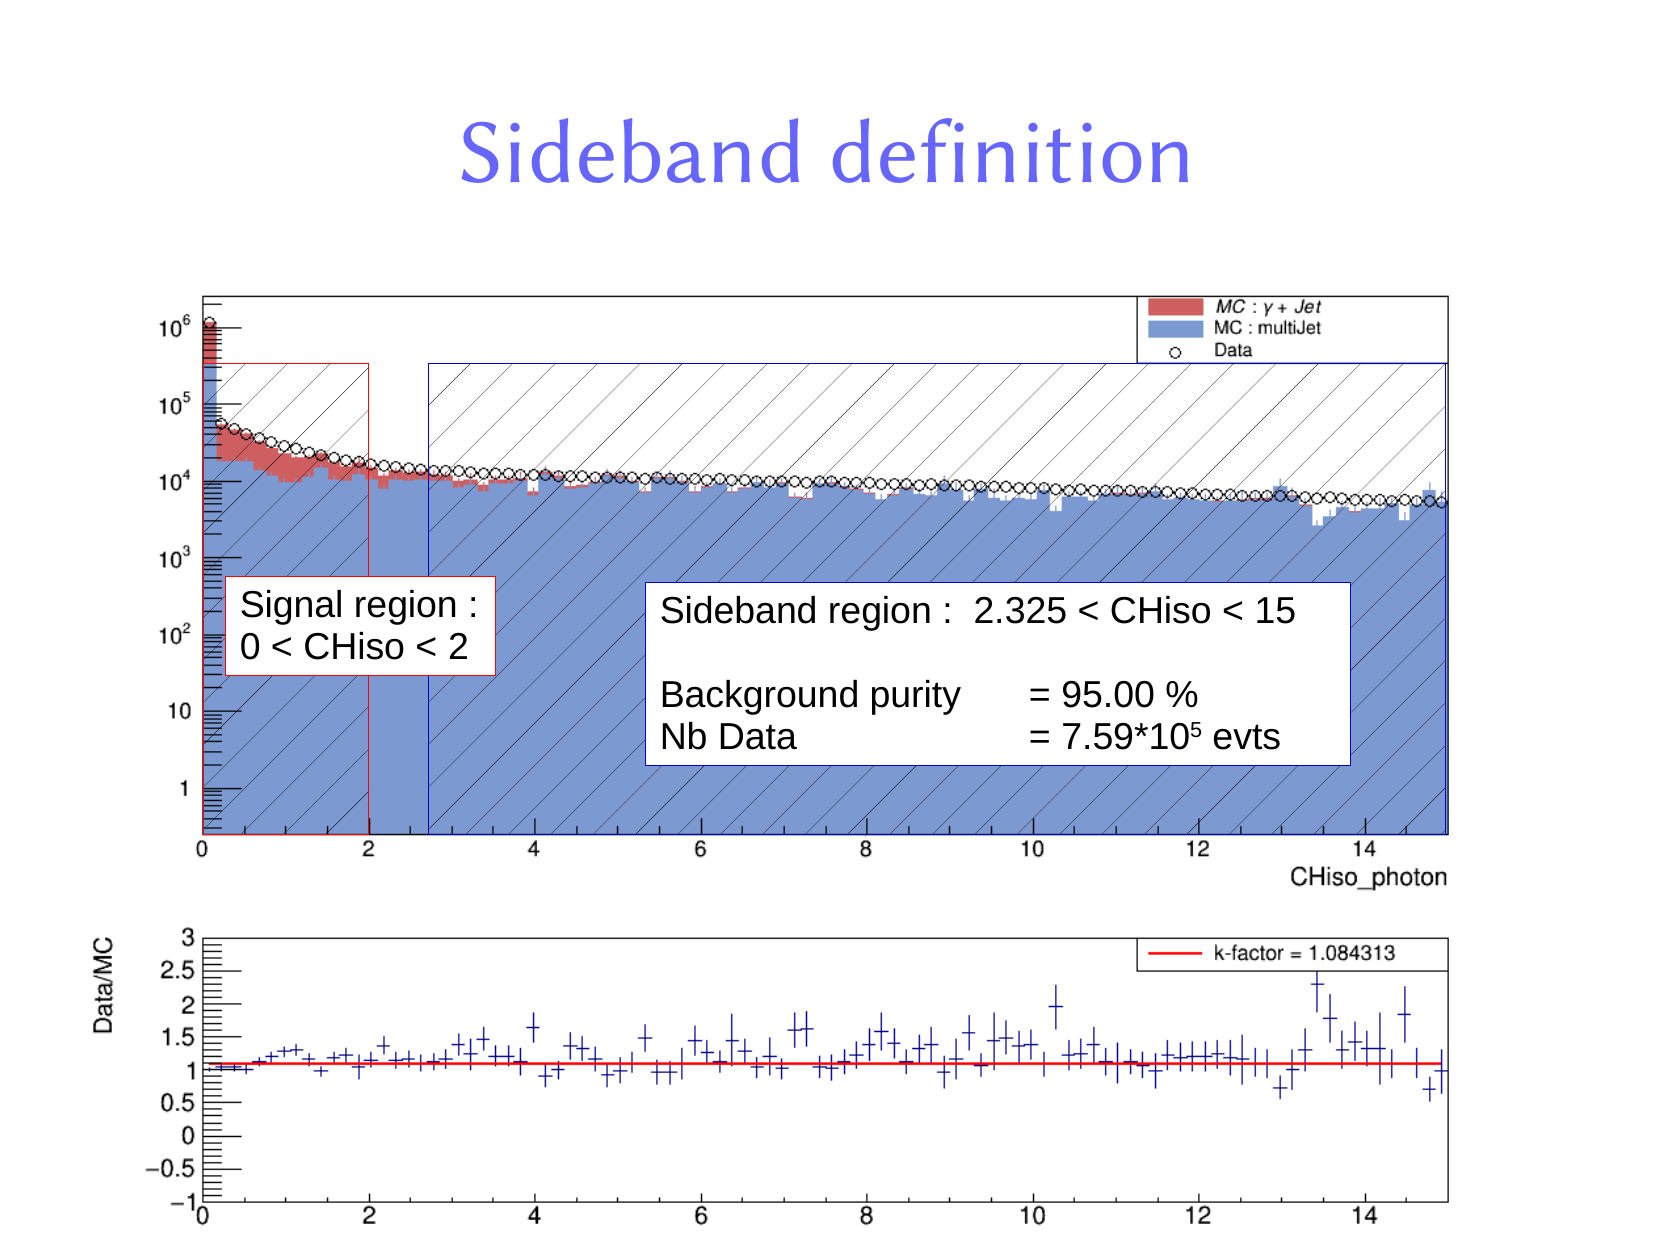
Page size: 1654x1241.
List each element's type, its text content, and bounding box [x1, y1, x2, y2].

text_box [203, 363, 369, 835]
text_box [428, 363, 1446, 835]
text_box Signal region : 0 < CHiso < 2 [225, 576, 496, 676]
text_box Sideband region : 2.325 < CHiso < 15 Background purity = 95.00 % Nb Data = 7.59*105 evts [645, 582, 1351, 766]
title Sideband definition [82, 49, 1571, 257]
picture [41, 225, 1613, 1241]
